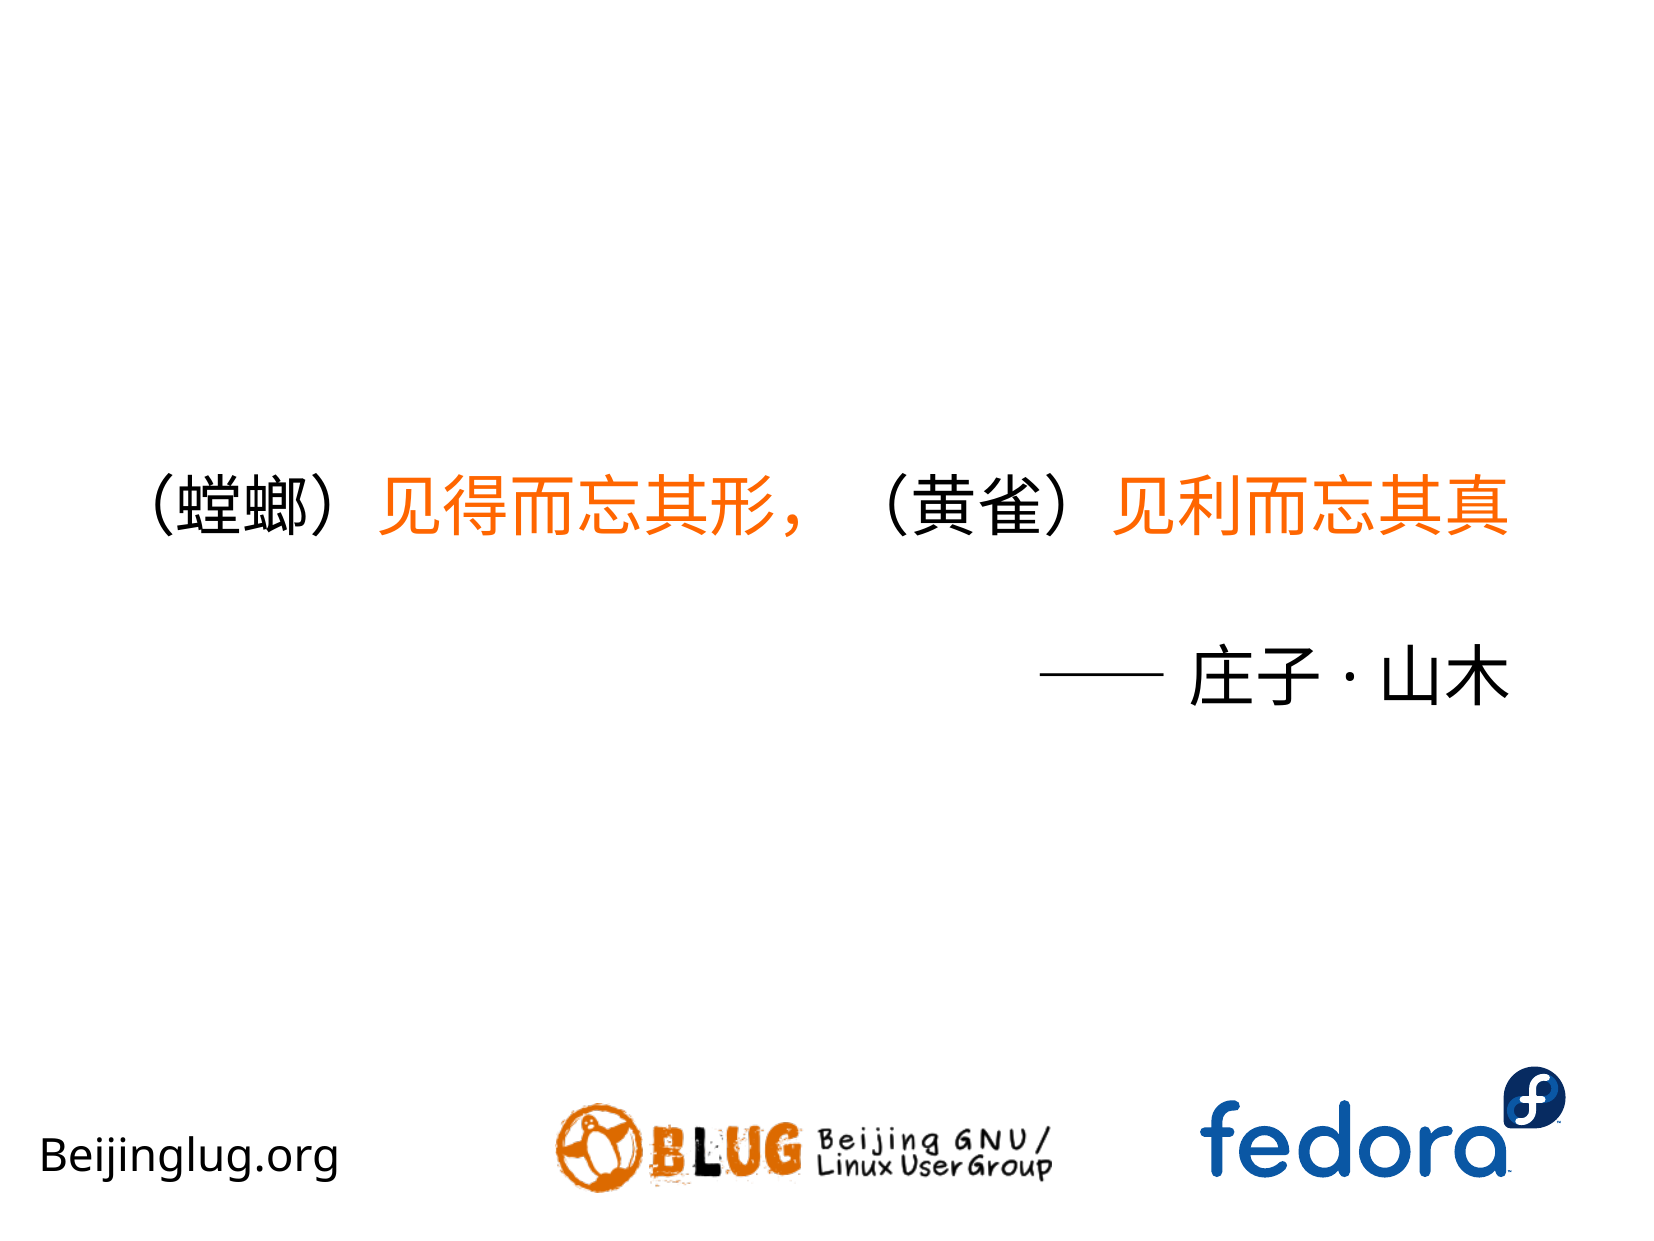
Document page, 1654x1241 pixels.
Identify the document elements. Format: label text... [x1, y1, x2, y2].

picture [555, 1103, 1052, 1193]
text_box （螳螂）见得而忘其形，（黄雀）见利而忘其真 ——庄子·山木 [94, 445, 1607, 768]
